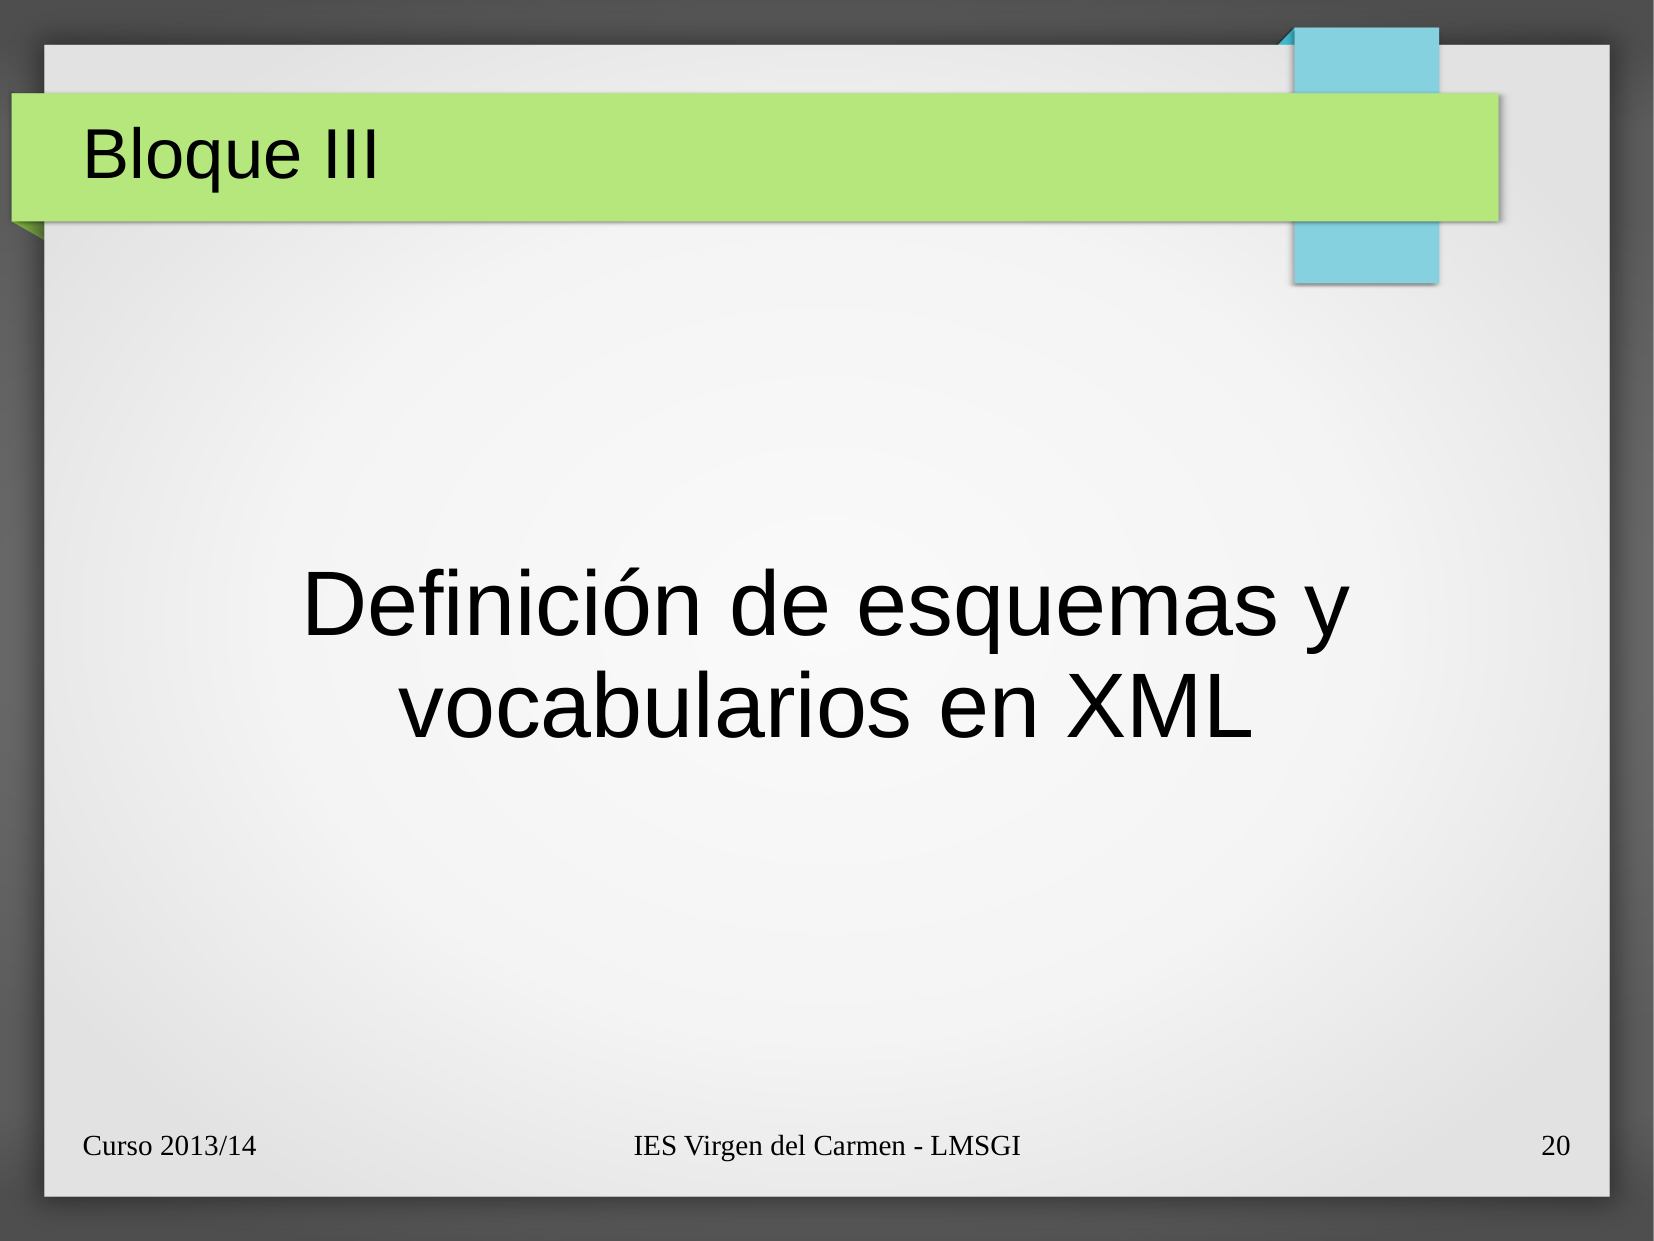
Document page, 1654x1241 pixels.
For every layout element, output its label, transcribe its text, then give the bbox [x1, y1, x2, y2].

title Bloque III [82, 94, 1264, 213]
subtitle Definición de esquemas y vocabularios en XML [82, 295, 1571, 1015]
picture [0, 0, 1654, 1241]
